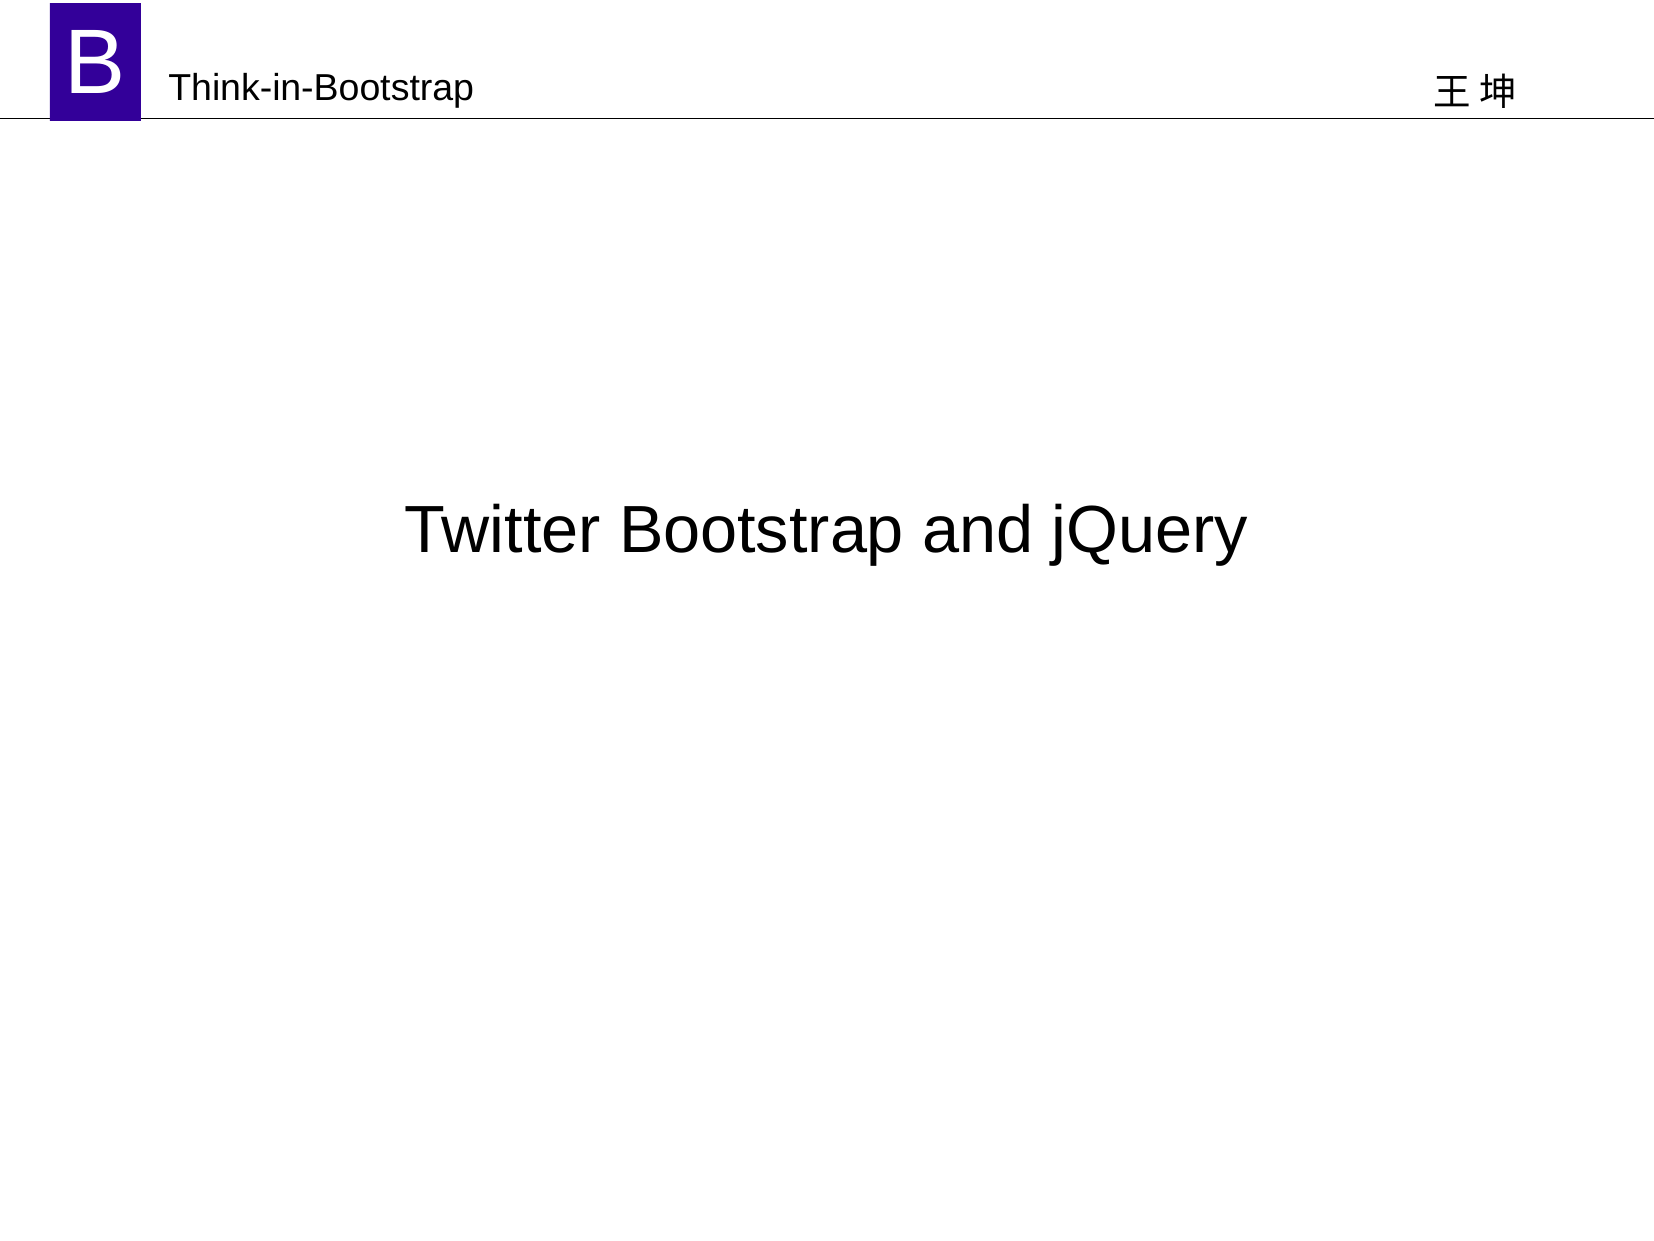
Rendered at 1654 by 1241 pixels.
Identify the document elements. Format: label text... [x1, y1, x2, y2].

text_box B [49, 3, 141, 121]
subtitle Twitter Bootstrap and jQuery [82, 49, 1571, 1010]
